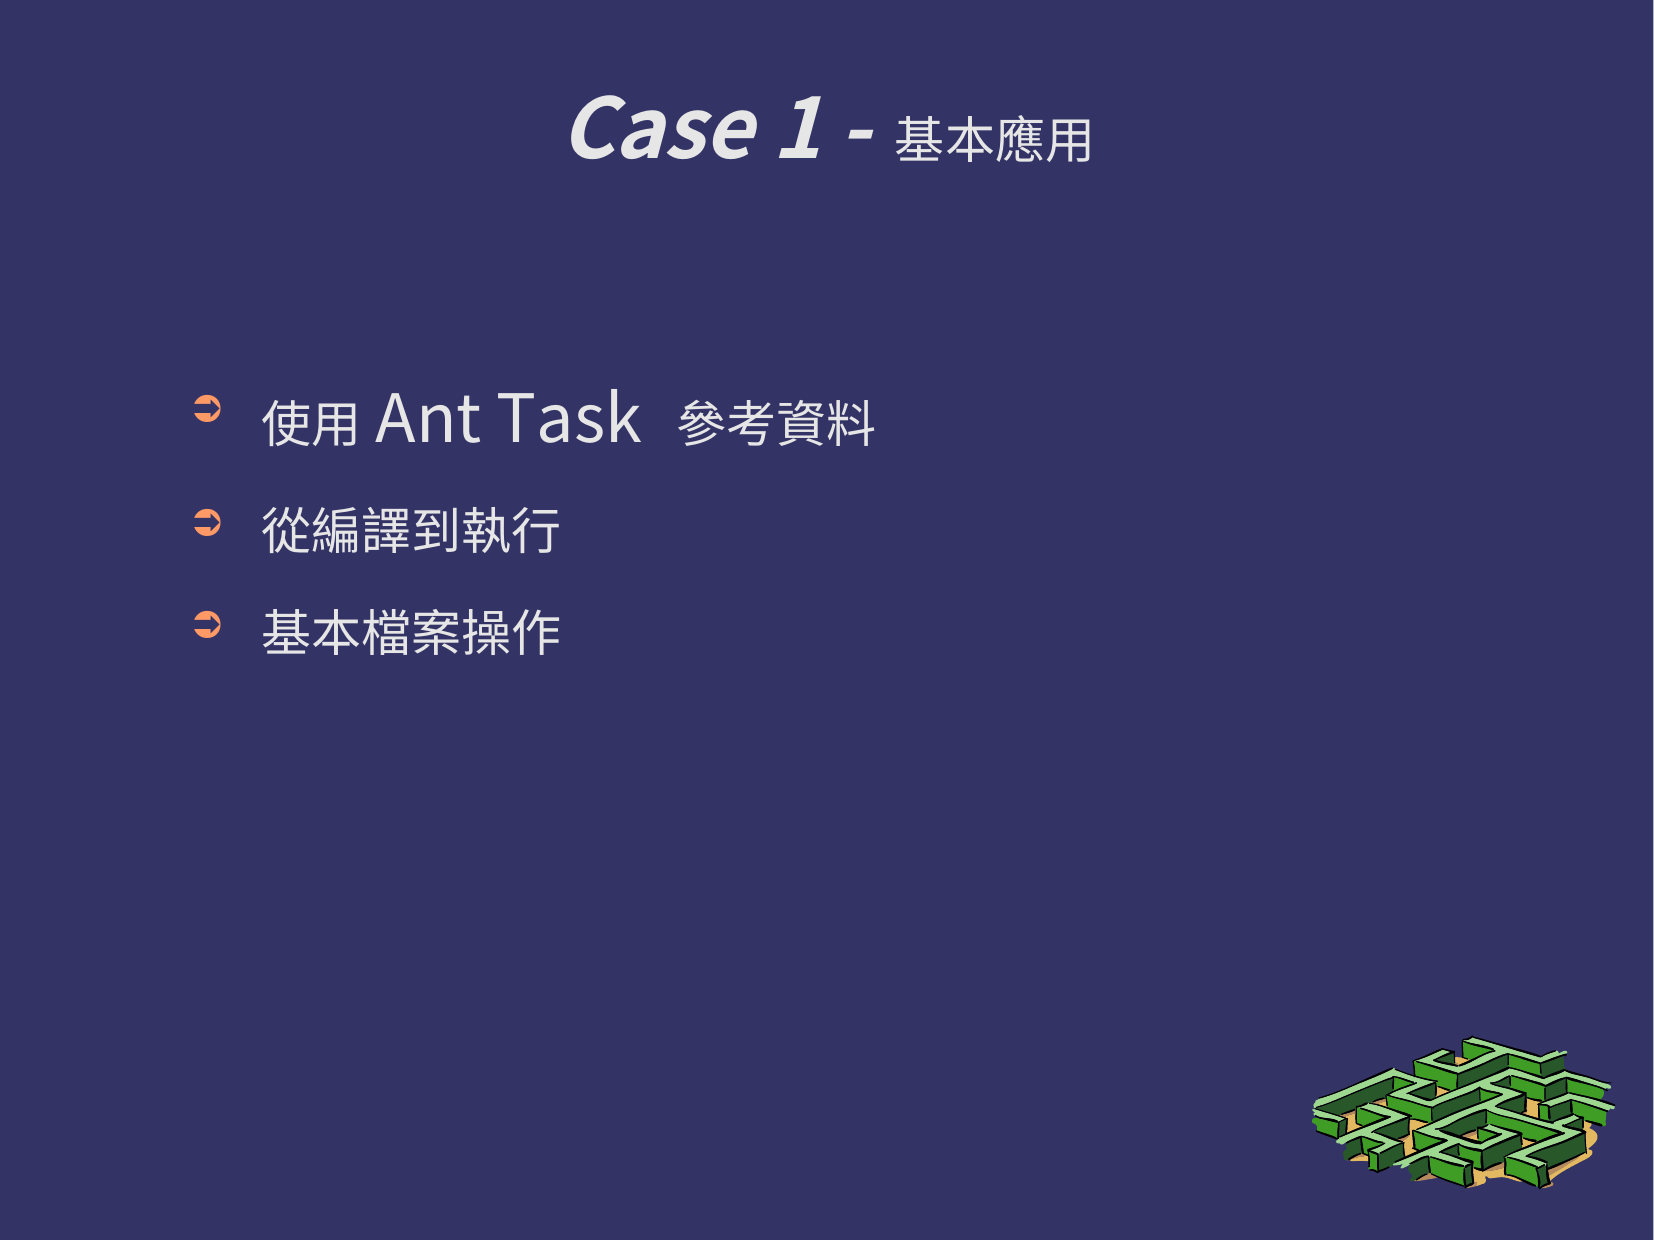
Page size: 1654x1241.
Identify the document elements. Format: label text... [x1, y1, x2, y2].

list 使用Ant Task 參考資料 從編譯到執行 基本檔案操作 [178, 364, 1570, 1147]
title Case 1 -基本應用 [121, 19, 1534, 227]
